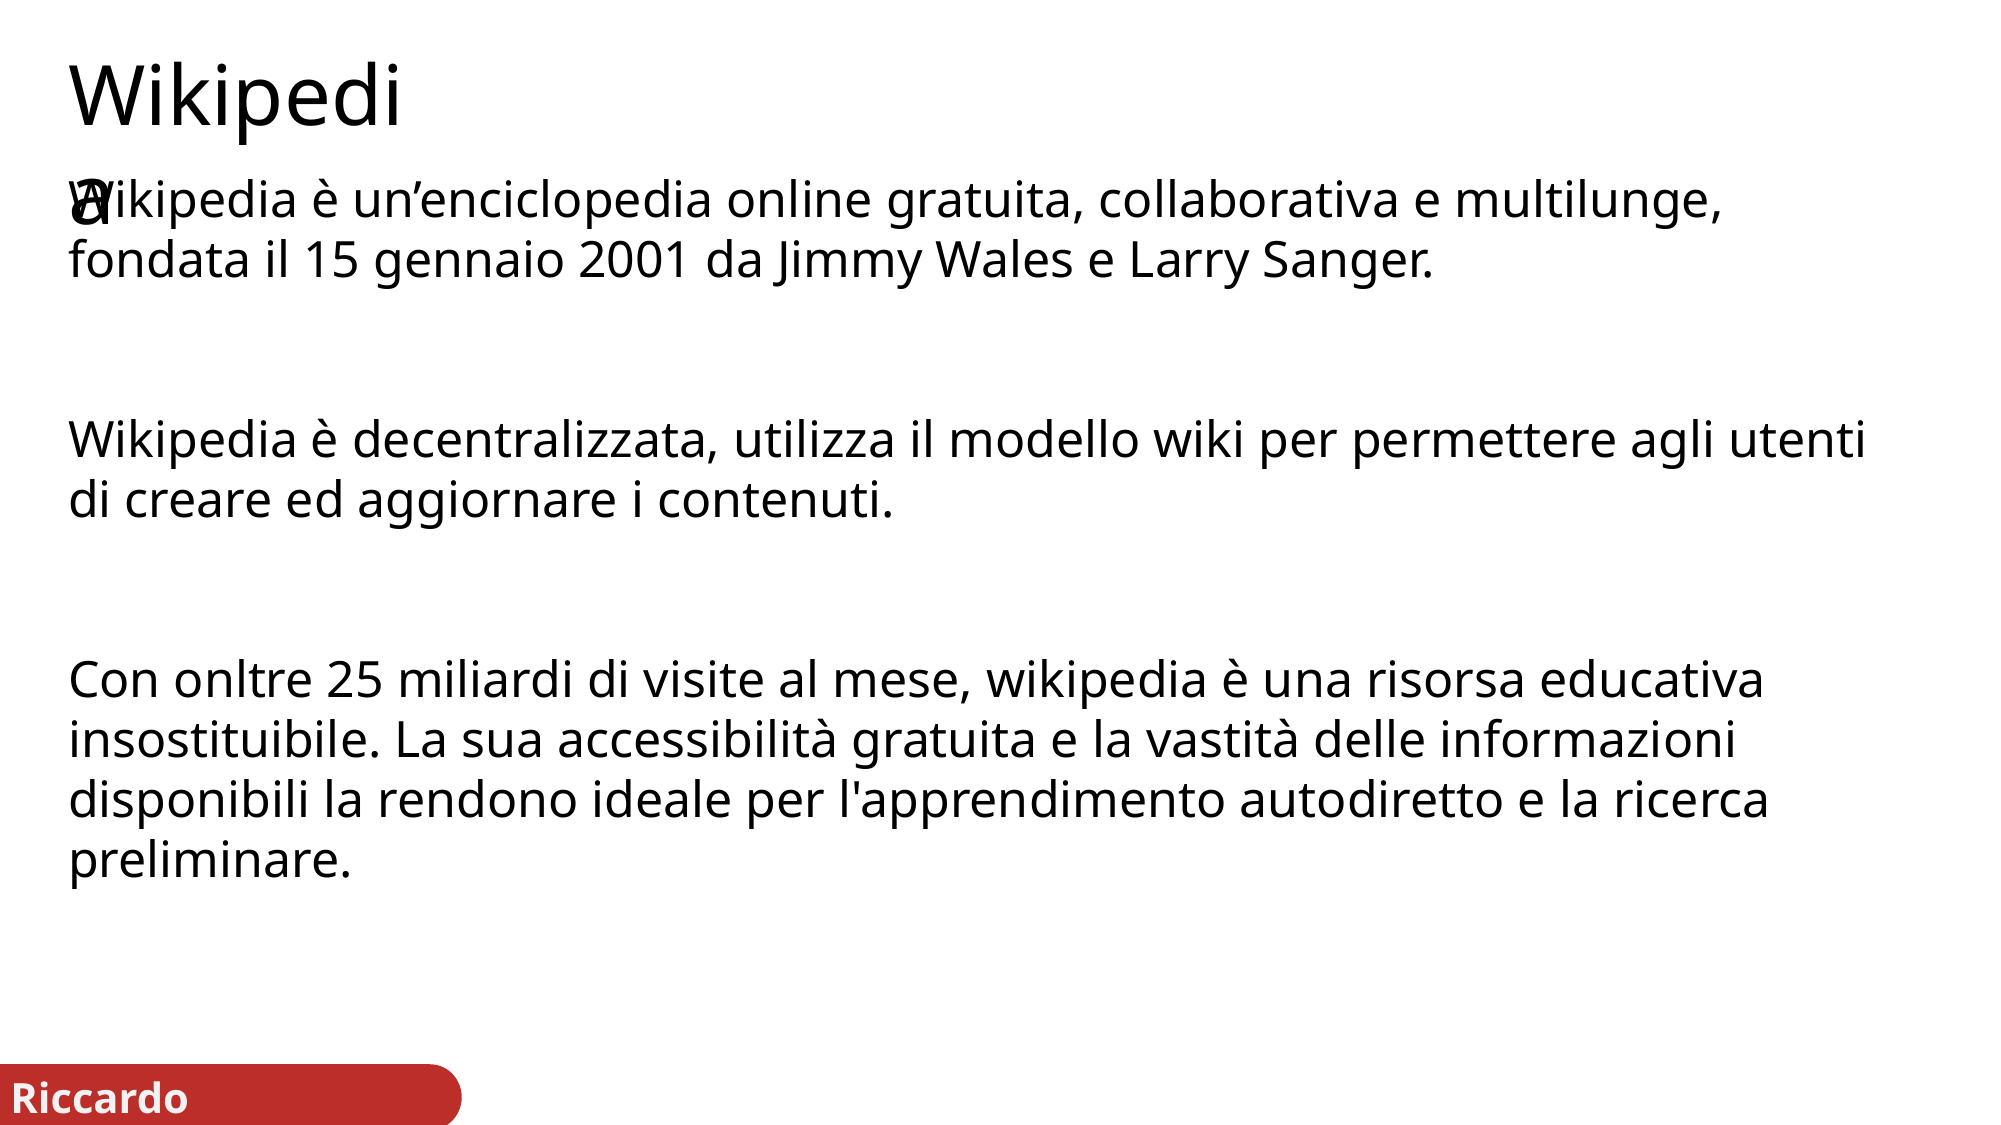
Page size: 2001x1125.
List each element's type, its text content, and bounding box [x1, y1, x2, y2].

text_box [368, 1064, 462, 1125]
text_box Wikipedia è un’enciclopedia online gratuita, collaborativa e multilunge, fondata il 15 gennaio 2001 da Jimmy Wales e Larry Sanger. Wikipedia è decentralizzata, utilizza il modello wiki per permettere agli utenti di creare ed aggiornare i contenuti. Con onltre 25 miliardi di visite al mese, wikipedia è una risorsa educativa insostituibile. La sua accessibilità gratuita e la vastità delle informazioni disponibili la rendono ideale per l'apprendimento autodiretto e la ricerca preliminare. [53, 159, 1918, 842]
text_box Riccardo Peltretti [0, 1064, 368, 1125]
text_box Wikipedia [53, 34, 462, 151]
